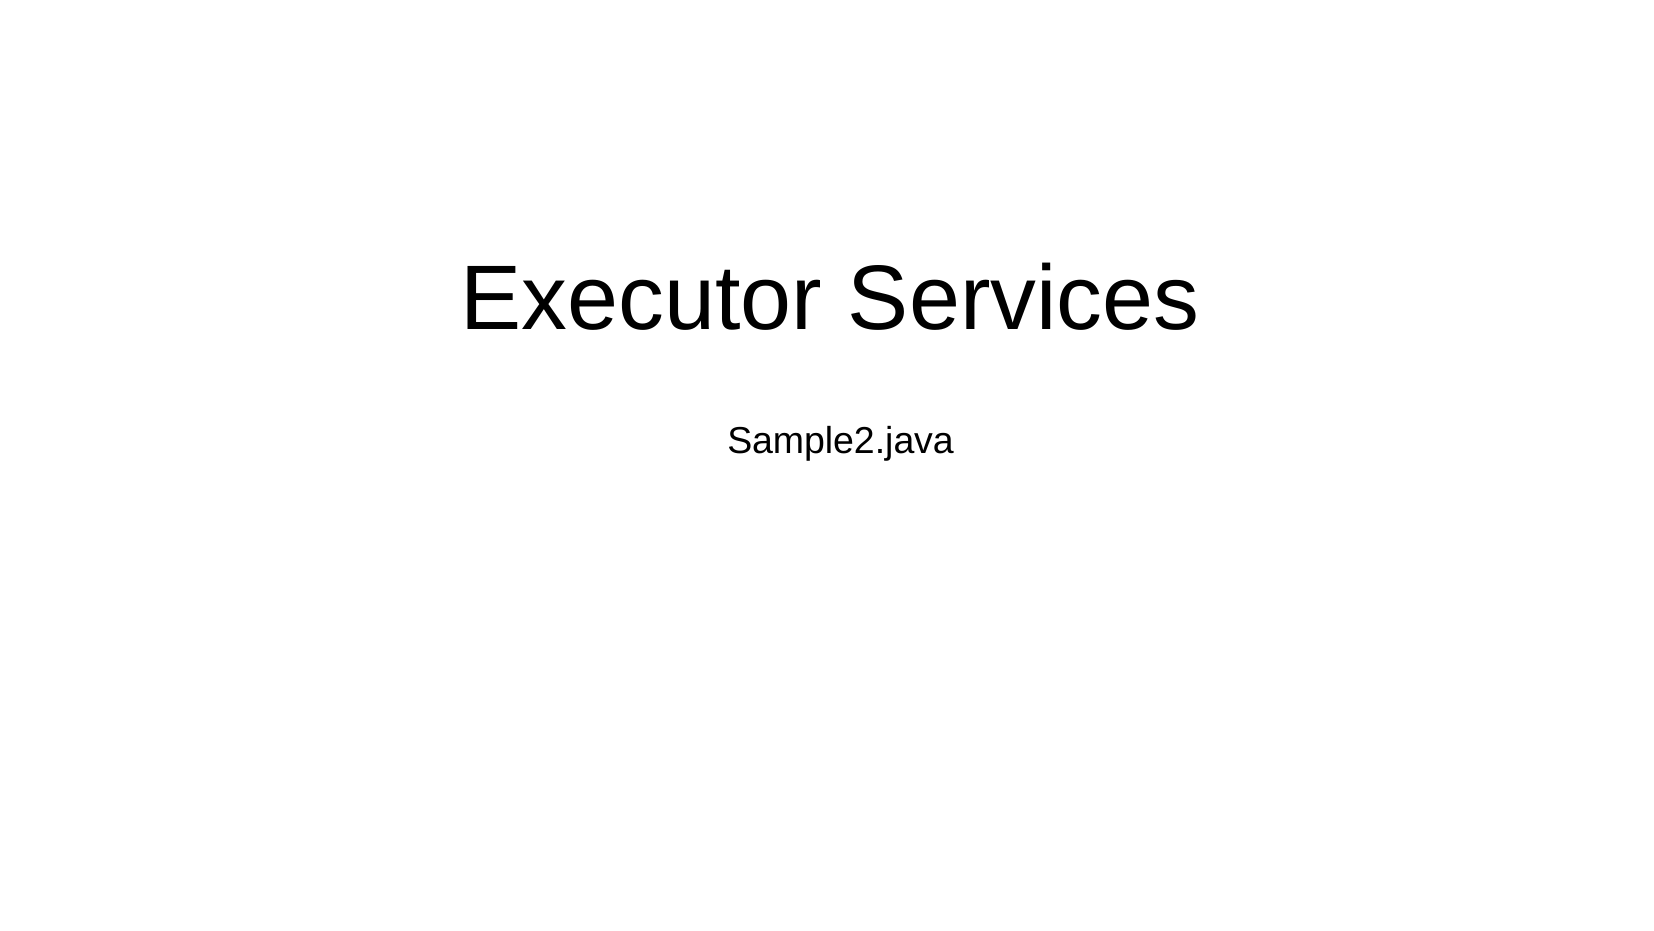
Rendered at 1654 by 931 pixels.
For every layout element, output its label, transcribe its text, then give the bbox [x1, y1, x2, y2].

title Executor Services [86, 219, 1576, 376]
text_box Sample2.java [712, 412, 976, 488]
